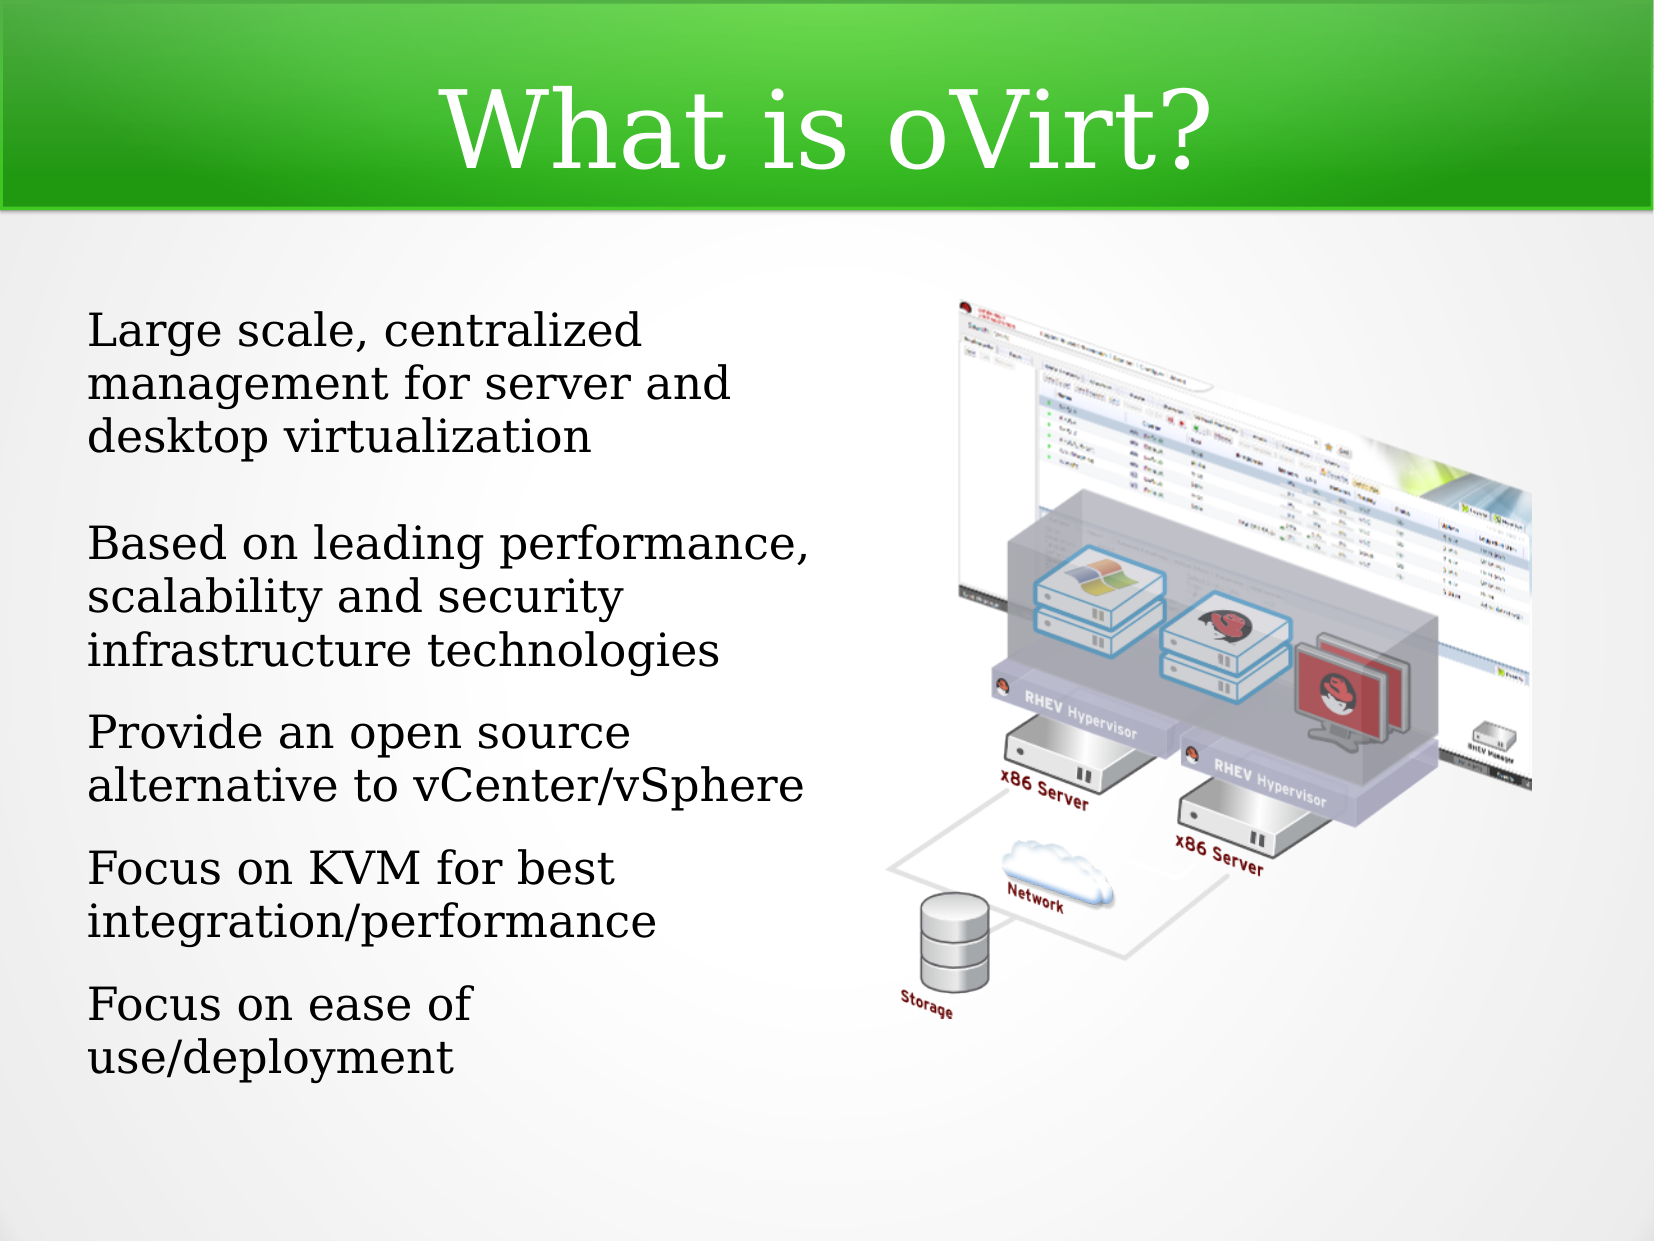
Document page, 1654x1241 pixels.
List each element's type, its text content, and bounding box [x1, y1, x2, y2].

picture [885, 299, 1532, 1019]
title What is oVirt? [82, 37, 1571, 226]
list Large scale, centralized management for server and desktop virtualization Based on leading performance, scalability and security infrastructure technologies Provide an open source alternative to vCenter/vSphere Focus on KVM for best integration/performance Focus on ease of use/deployment [86, 303, 814, 1168]
